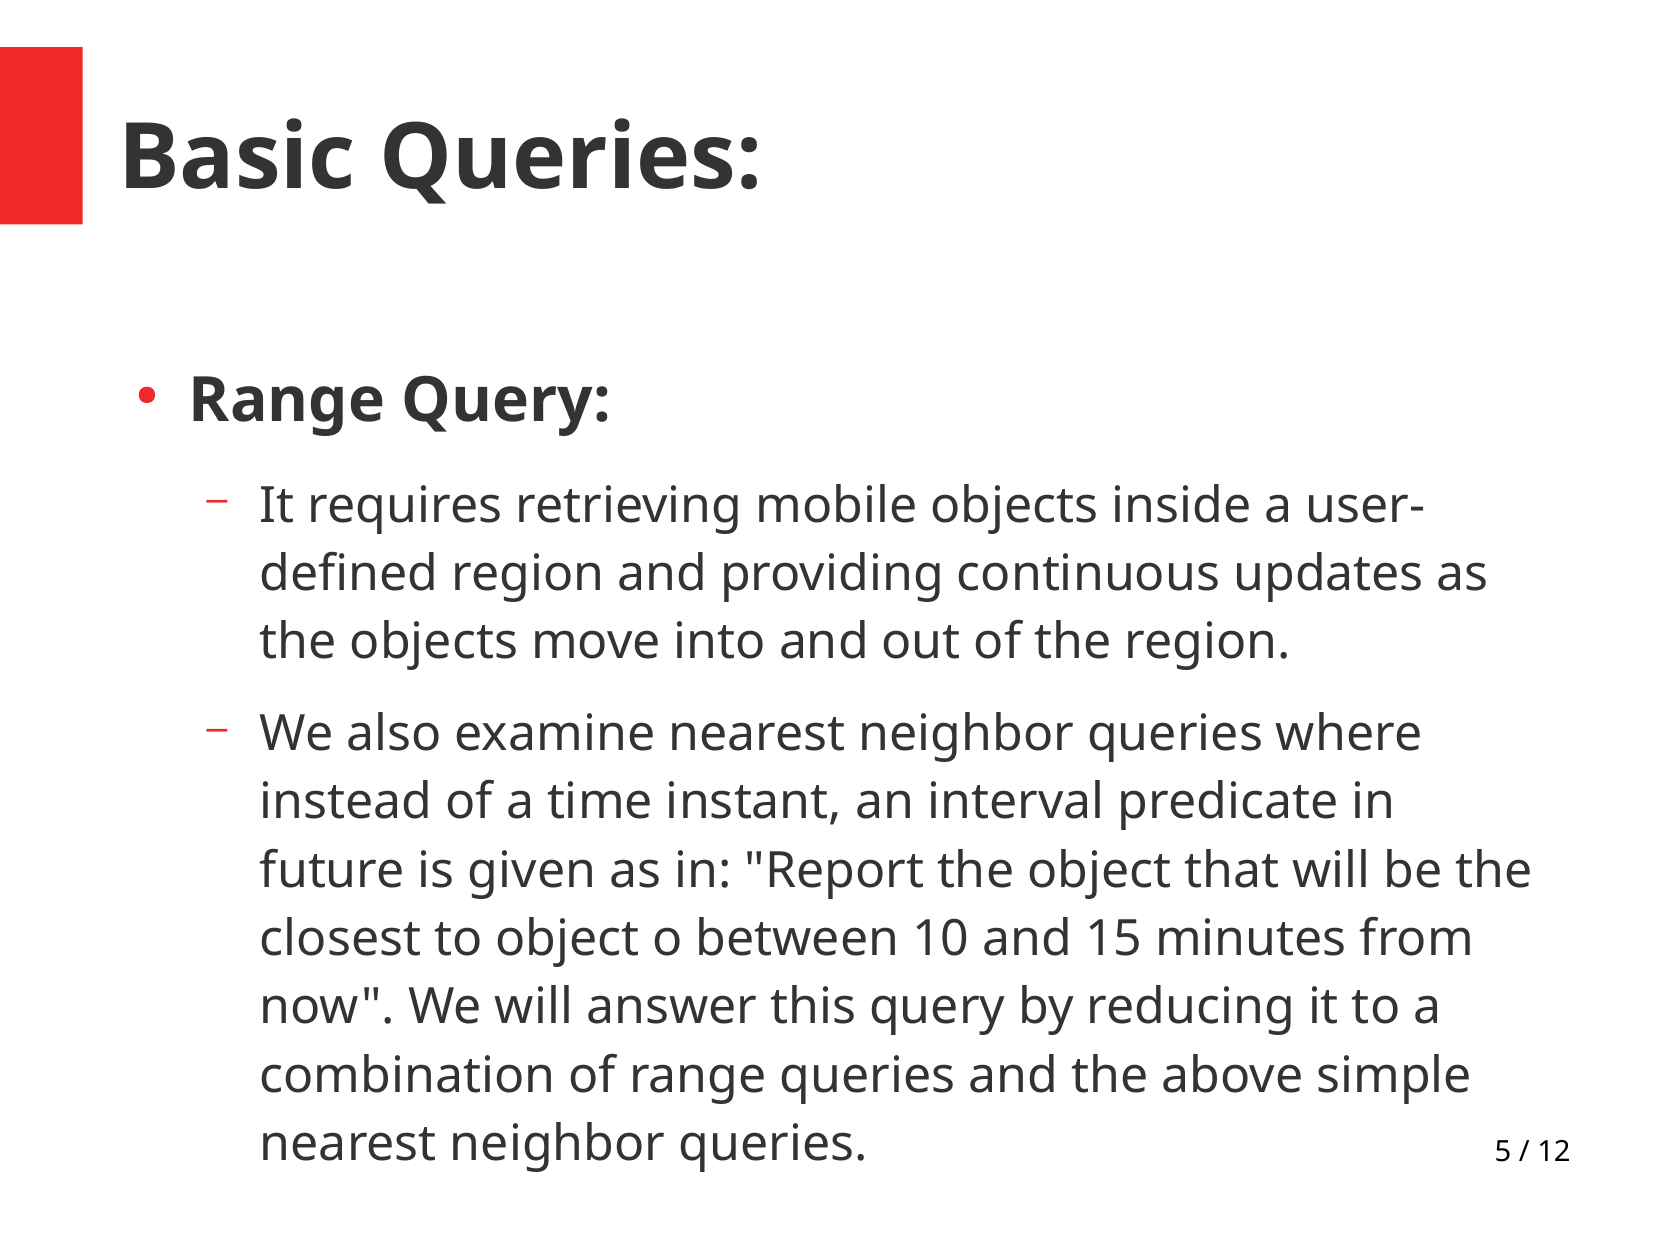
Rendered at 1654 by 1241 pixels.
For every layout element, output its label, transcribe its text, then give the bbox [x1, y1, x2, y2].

title Basic Queries: [118, 49, 1571, 257]
list Range Query: It requires retrieving mobile objects inside a user-defined region and providing continuous updates as the objects move into and out of the region. We also examine nearest neighbor queries where instead of a time instant, an interval predicate in future is given as in: "Report the object that will be the closest to object o between 10 and 15 minutes from now". We will answer this query by reducing it to a combination of range queries and the above simple nearest neighbor queries. [118, 354, 1536, 1074]
